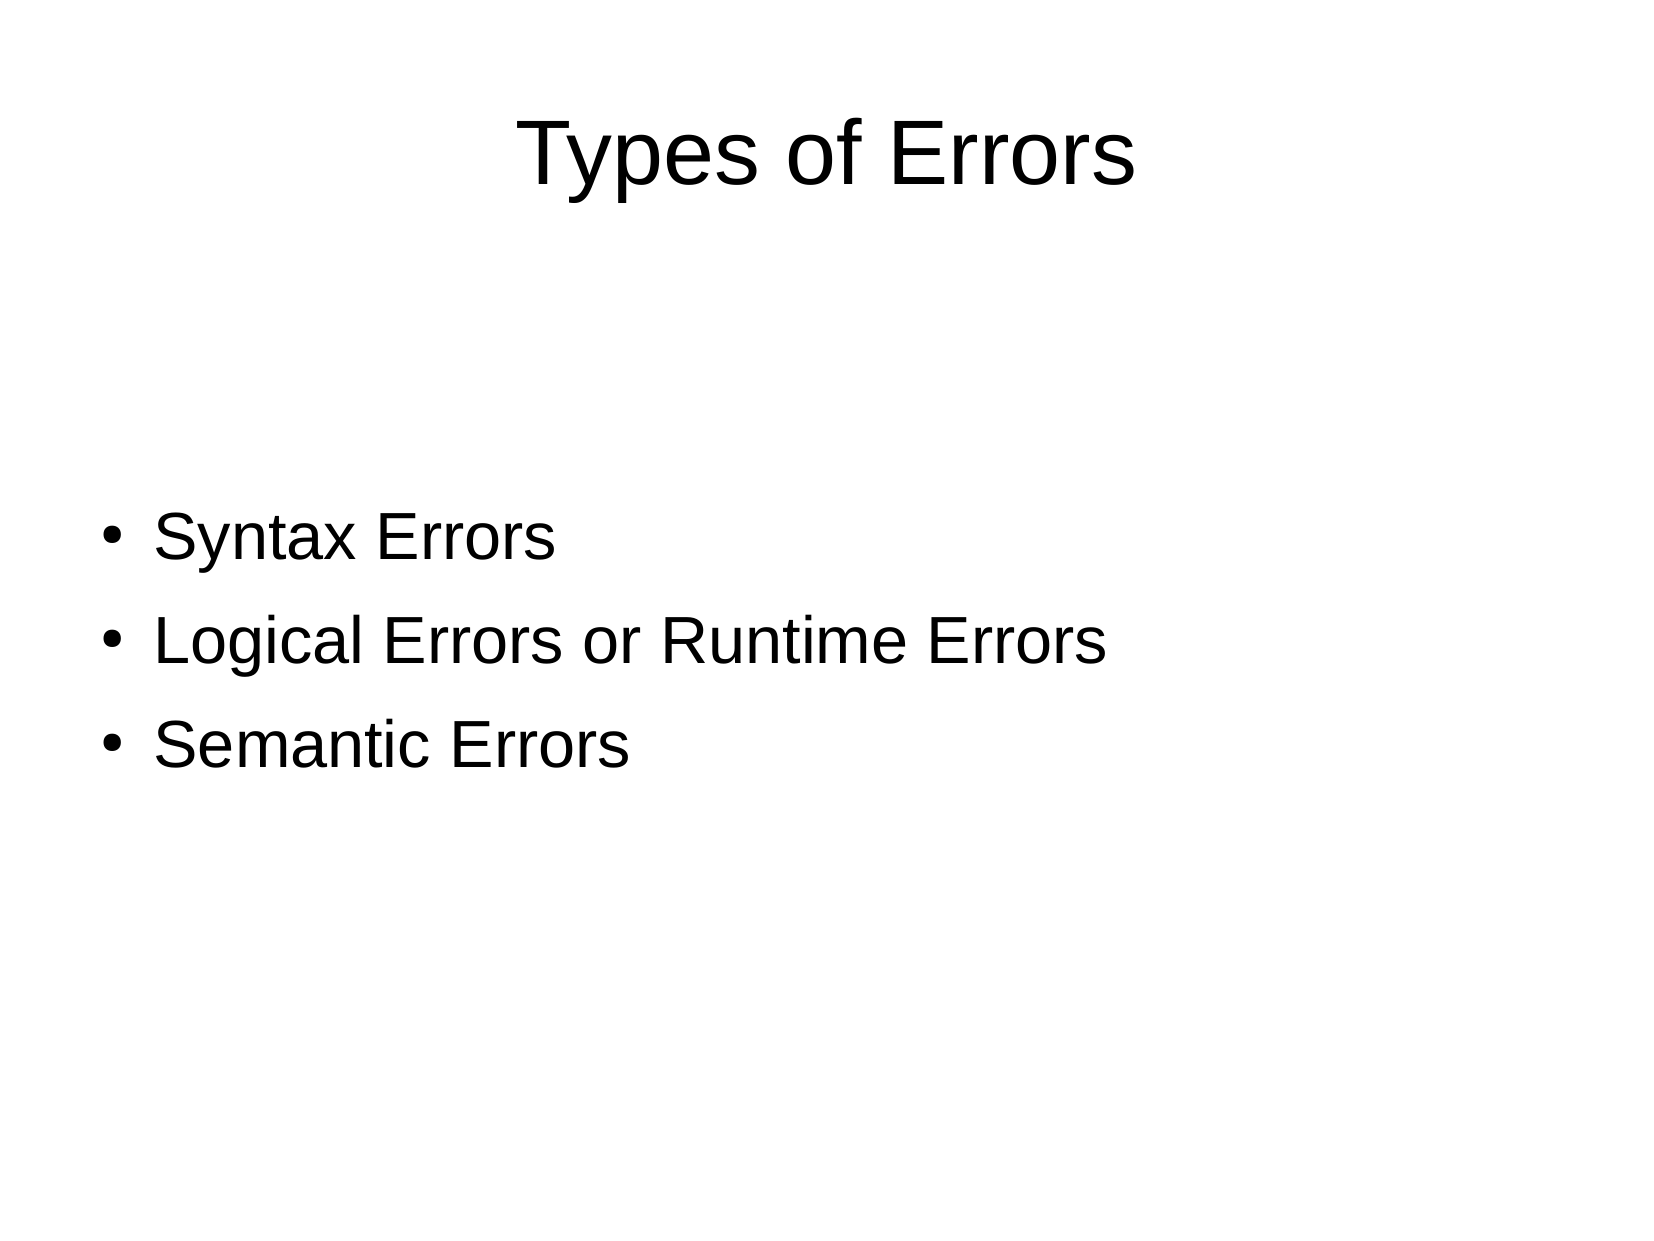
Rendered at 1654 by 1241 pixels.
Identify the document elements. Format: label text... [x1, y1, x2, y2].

list Syntax Errors Logical Errors or Runtime Errors Semantic Errors [82, 290, 1571, 1010]
title Types of Errors [82, 49, 1571, 257]
